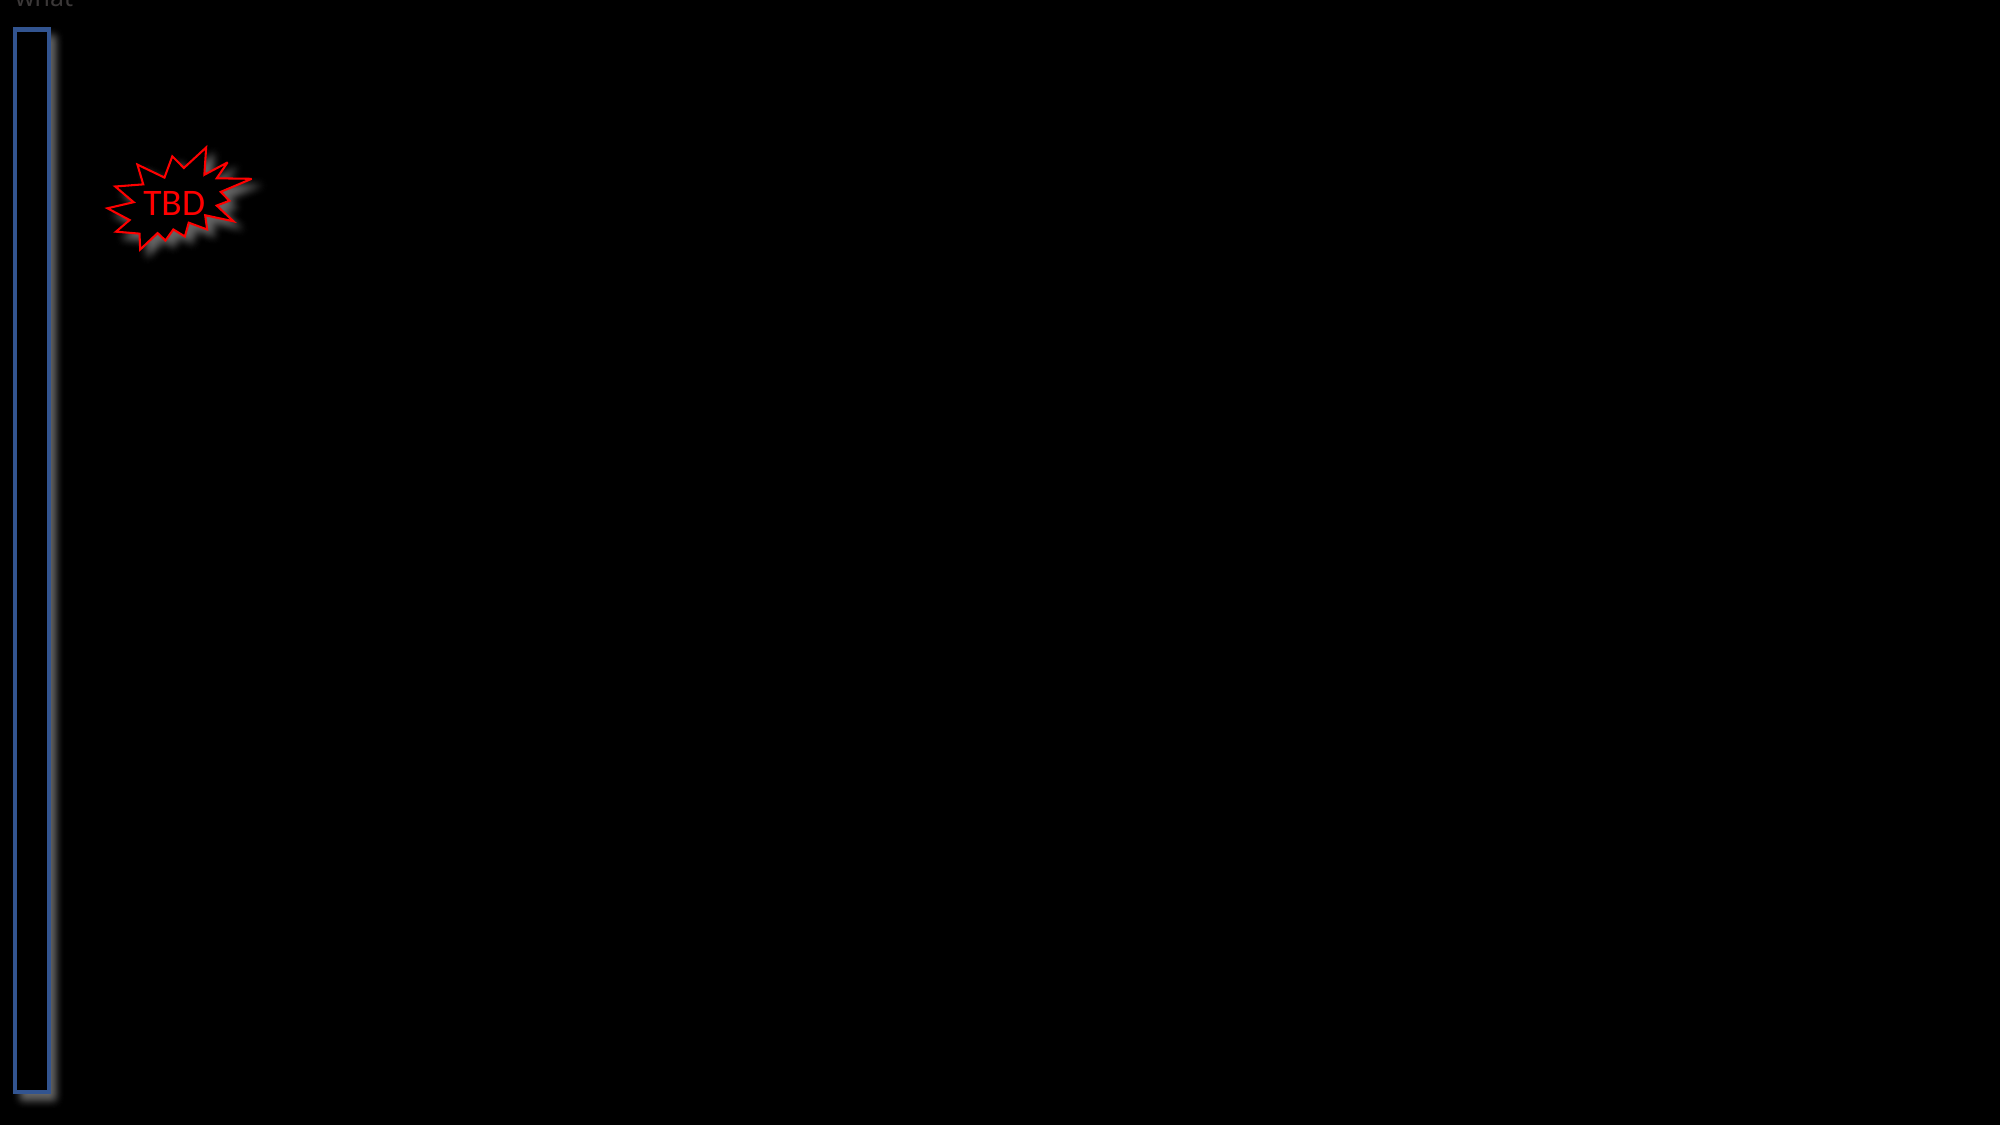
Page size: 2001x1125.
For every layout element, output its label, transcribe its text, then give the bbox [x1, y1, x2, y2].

text_box TBD [107, 147, 252, 250]
text_box [14, 29, 49, 1093]
